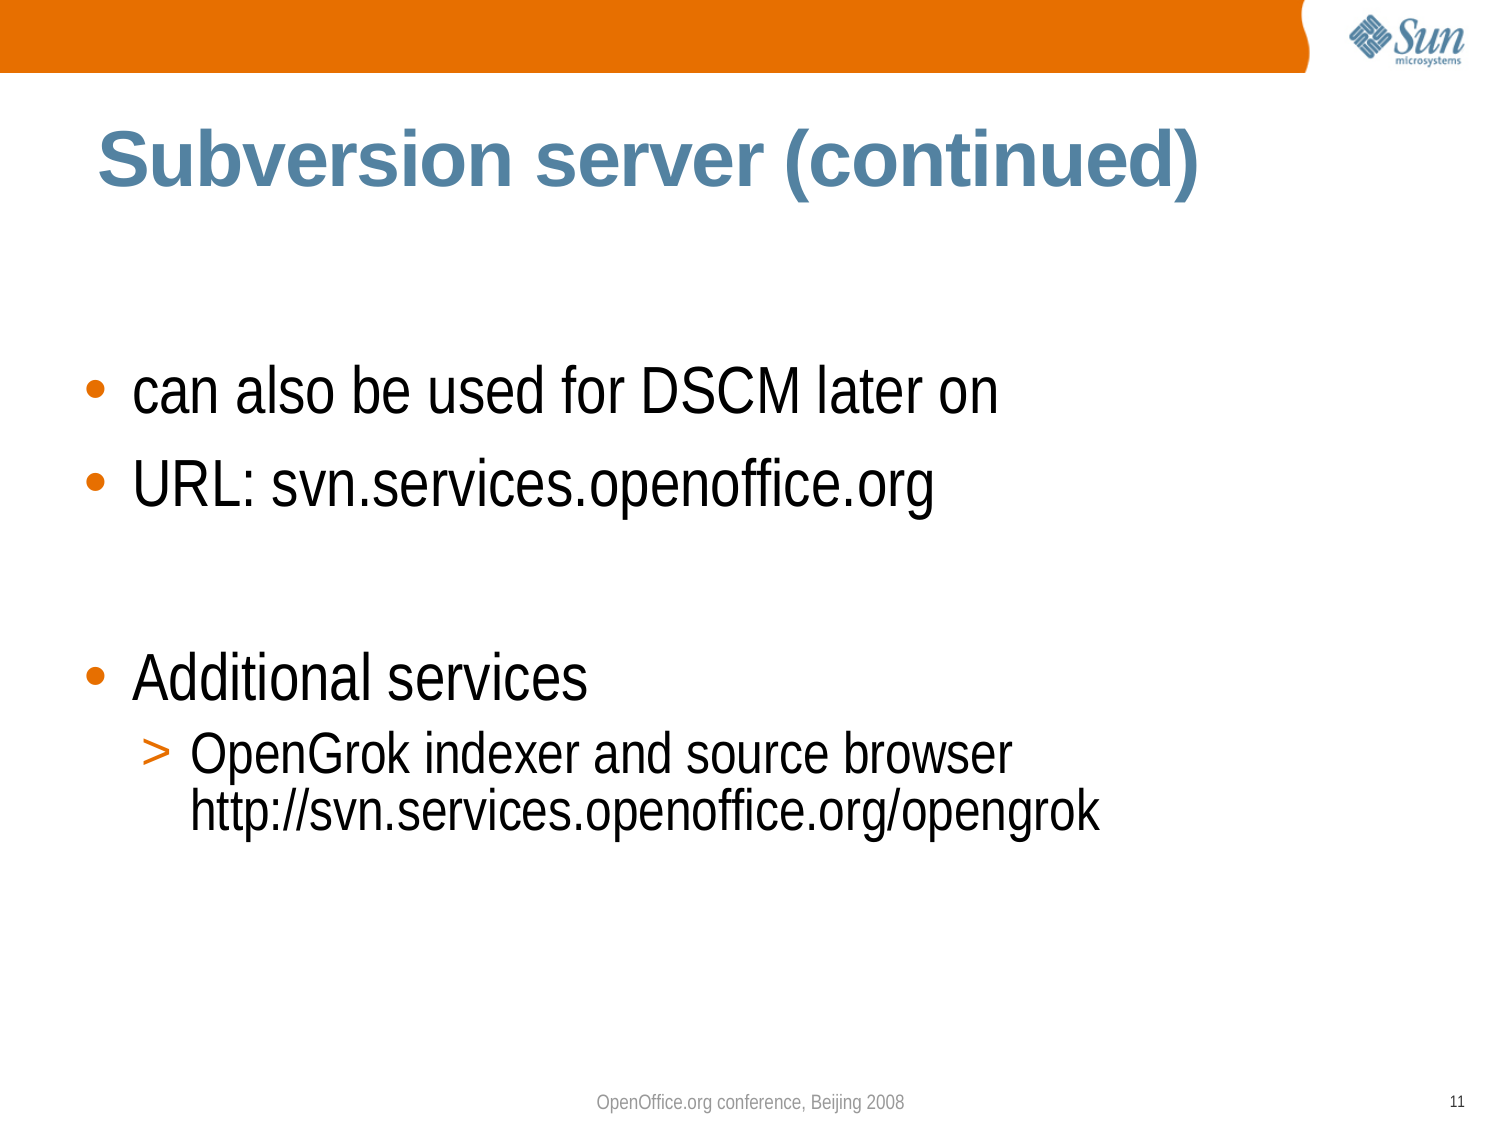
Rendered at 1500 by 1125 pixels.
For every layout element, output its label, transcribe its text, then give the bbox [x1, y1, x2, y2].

list can also be used for DSCM later on URL: svn.services.openoffice.org Additional services OpenGrok indexer and source browser http://svn.services.openoffice.org/opengrok [64, 258, 1401, 1062]
title Subversion server (continued) [75, 123, 1437, 227]
picture [0, 0, 1500, 73]
